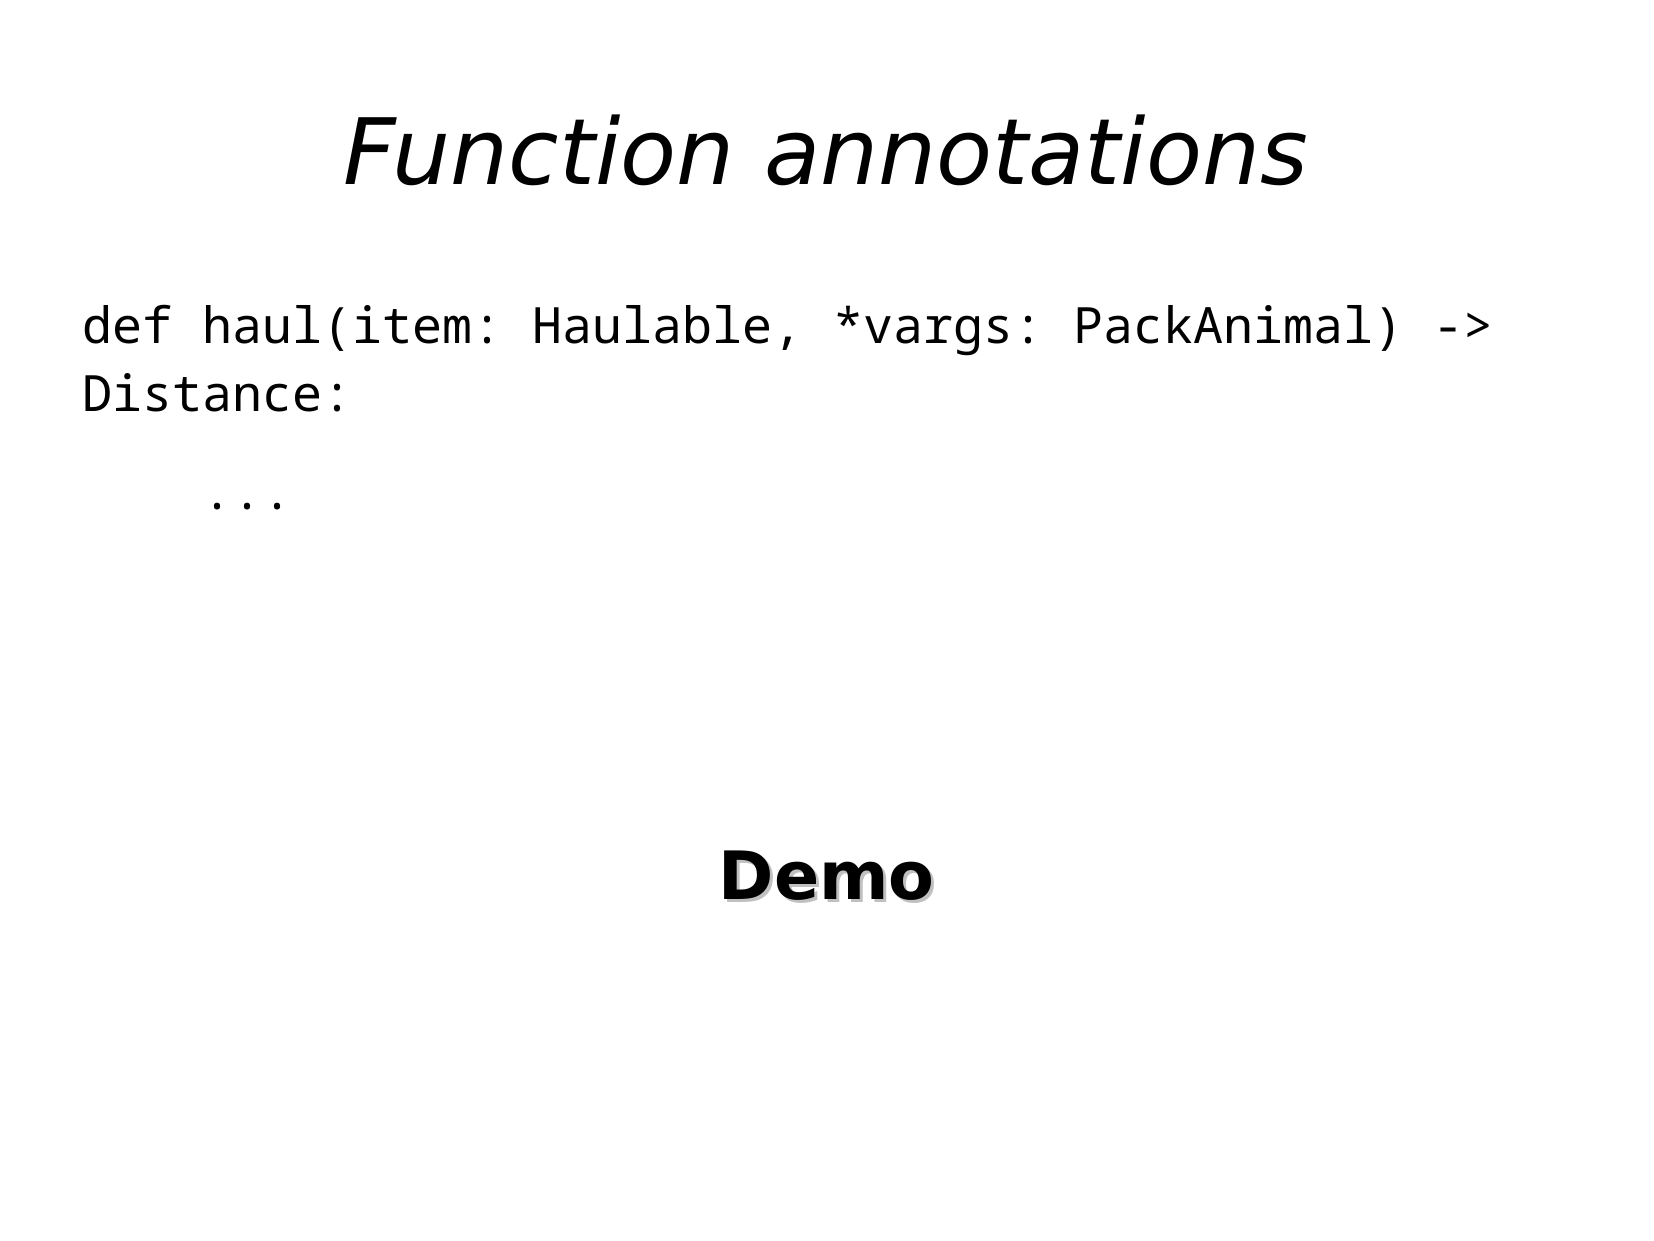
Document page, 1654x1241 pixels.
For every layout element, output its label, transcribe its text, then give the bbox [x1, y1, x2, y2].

list def haul(item: Haulable, *vargs: PackAnimal) -> Distance: ... Demo [82, 290, 1571, 1010]
title Function annotations [82, 49, 1571, 257]
